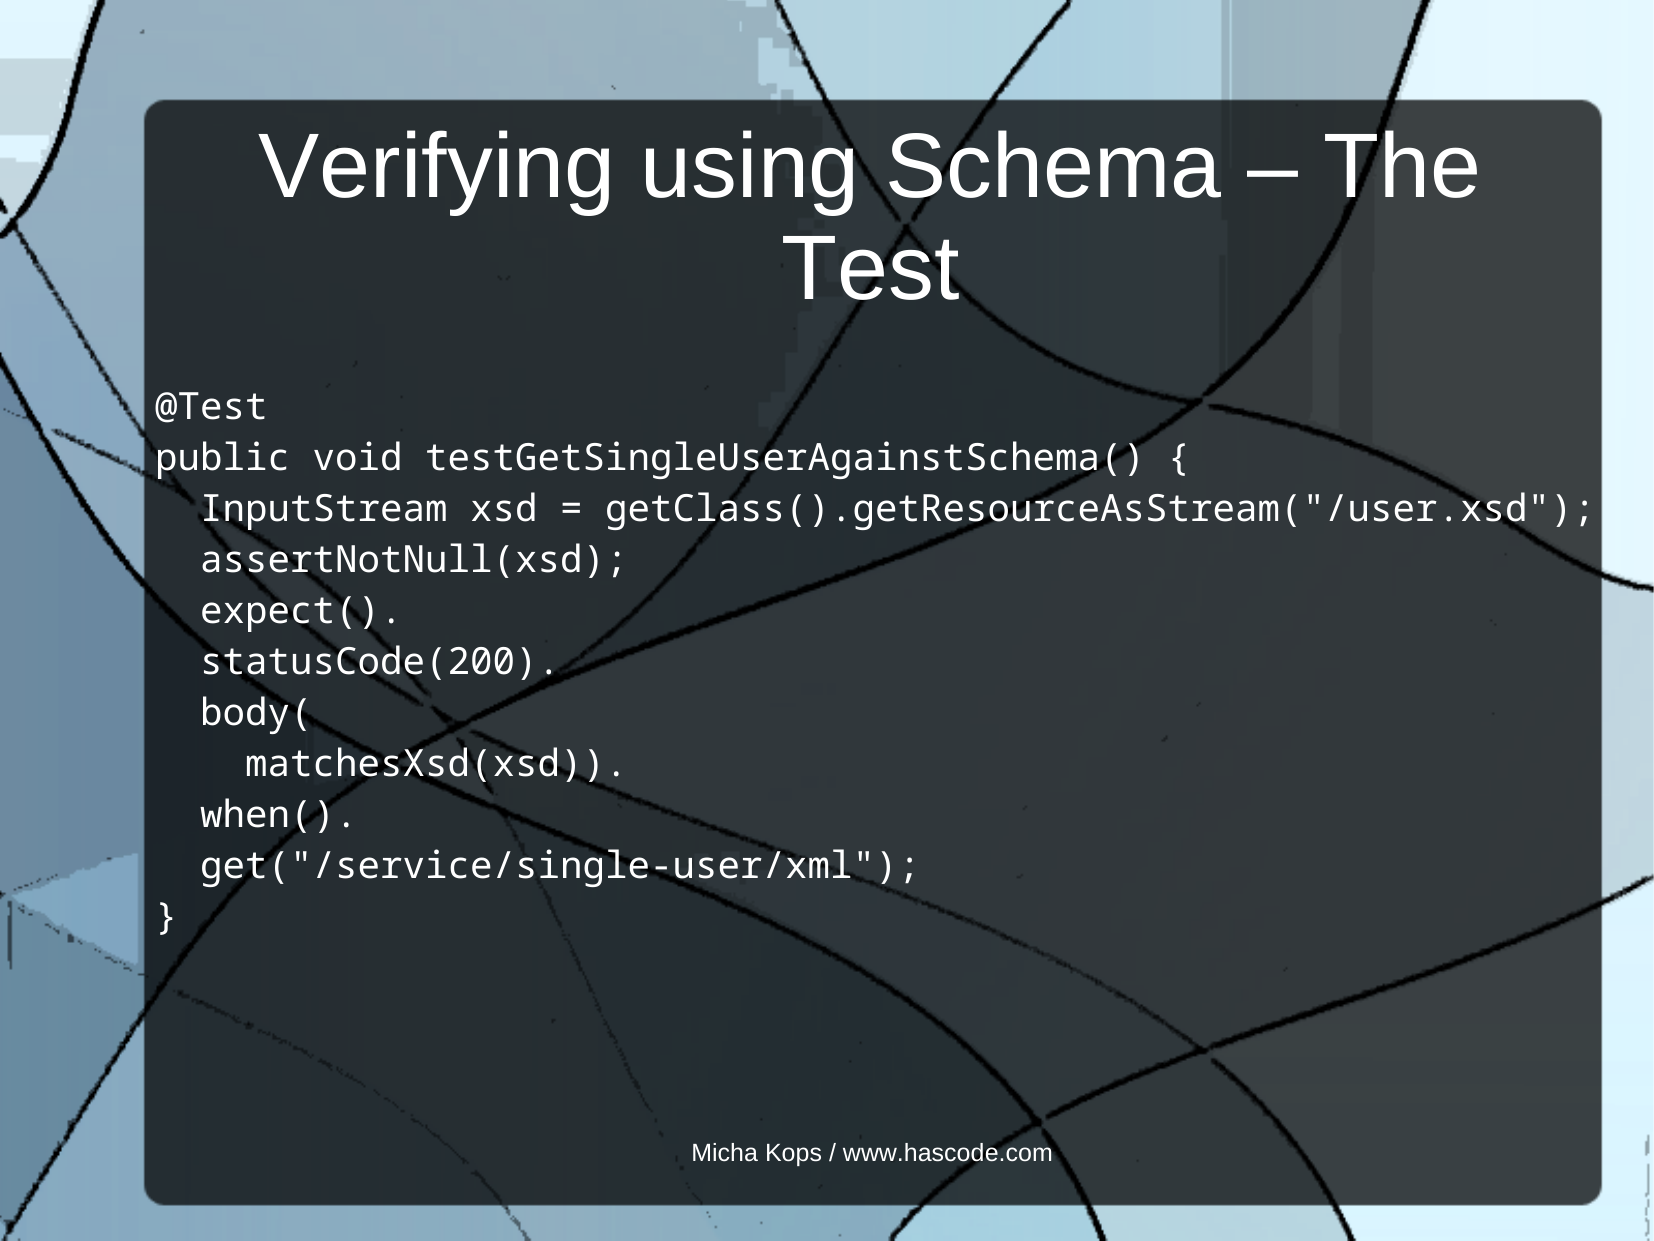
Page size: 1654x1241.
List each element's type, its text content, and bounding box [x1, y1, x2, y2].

text_box @Test public void testGetSingleUserAgainstSchema() { InputStream xsd = getClass().getResourceAsStream("/user.xsd"); assertNotNull(xsd); expect(). statusCode(200). body( matchesXsd(xsd)). when(). get("/service/single-user/xml"); } [140, 371, 1610, 852]
picture [0, 0, 1654, 1241]
title Verifying using Schema – The Test [159, 114, 1583, 320]
